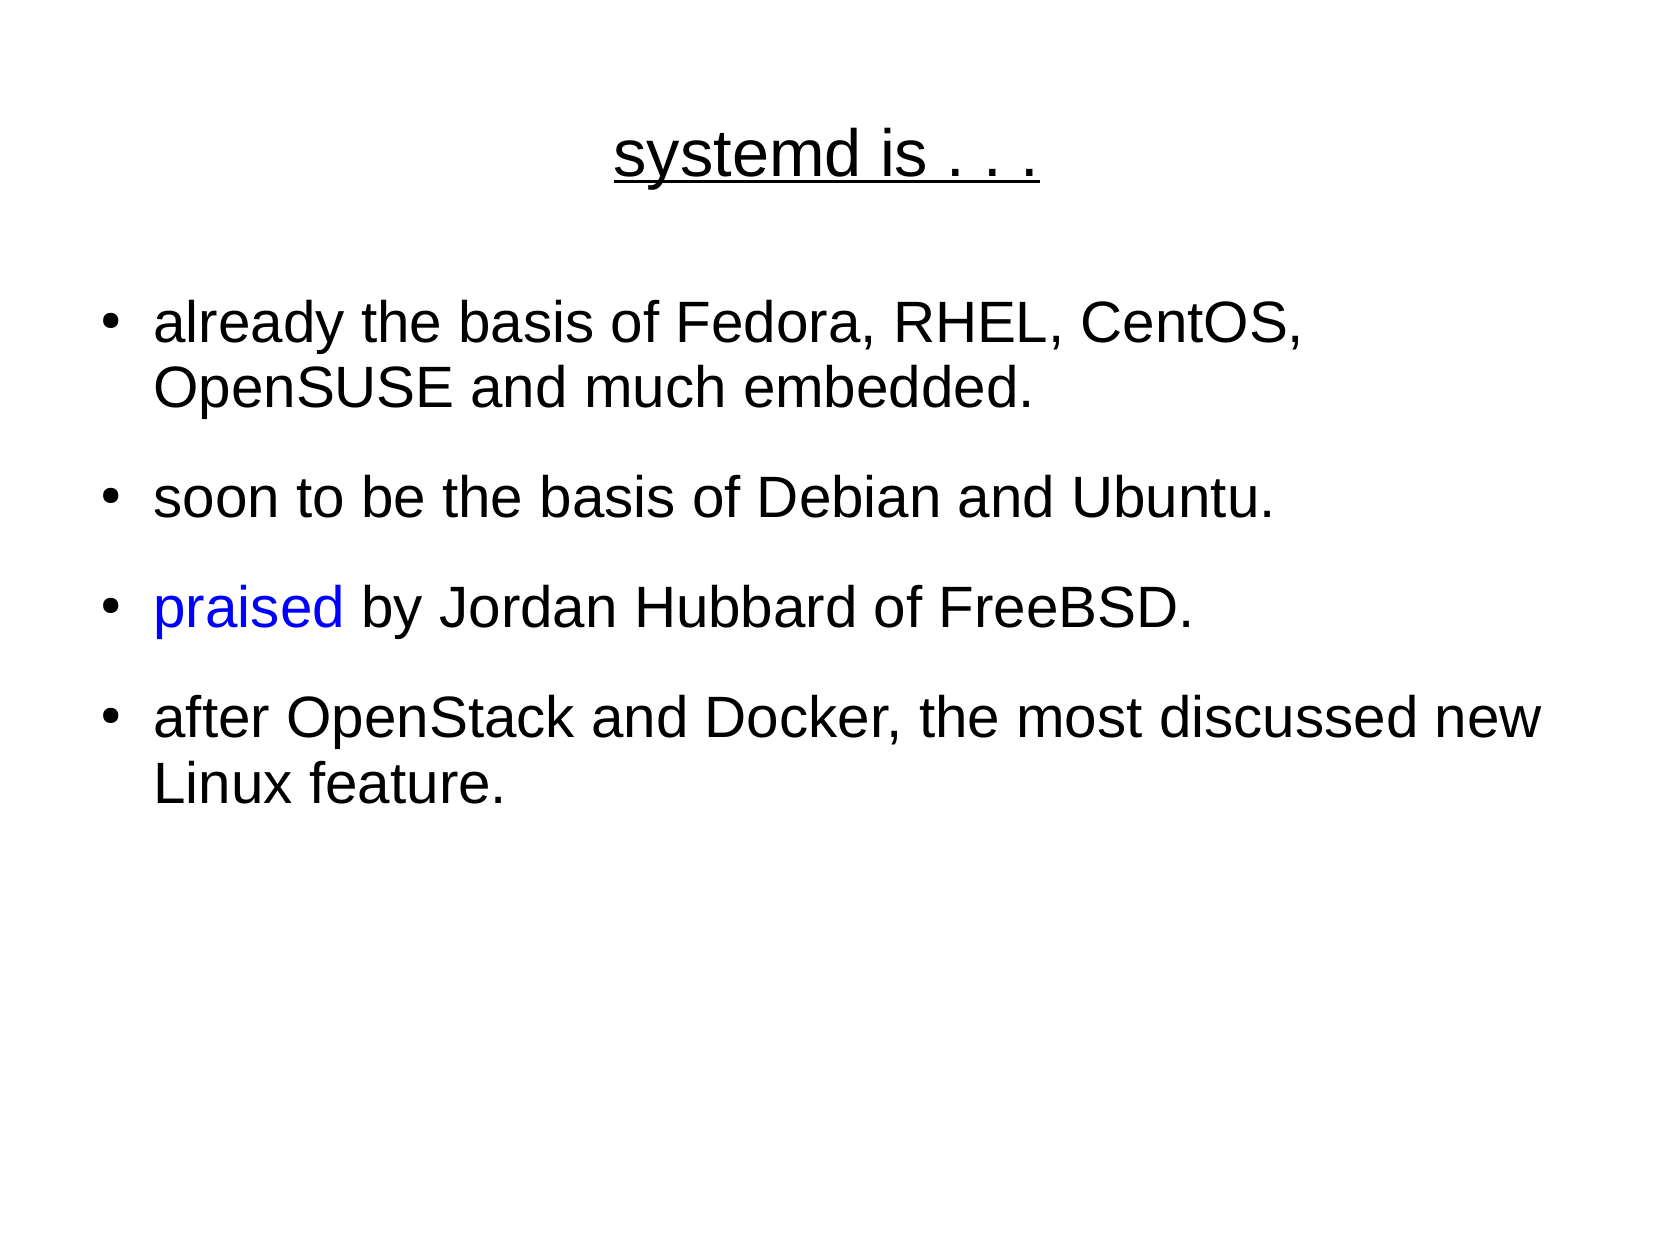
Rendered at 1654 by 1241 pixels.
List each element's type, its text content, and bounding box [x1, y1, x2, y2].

list already the basis of Fedora, RHEL, CentOS, OpenSUSE and much embedded. soon to be the basis of Debian and Ubuntu. praised by Jordan Hubbard of FreeBSD. after OpenStack and Docker, the most discussed new Linux feature. [82, 290, 1561, 856]
title systemd is . . . [82, 49, 1571, 257]
